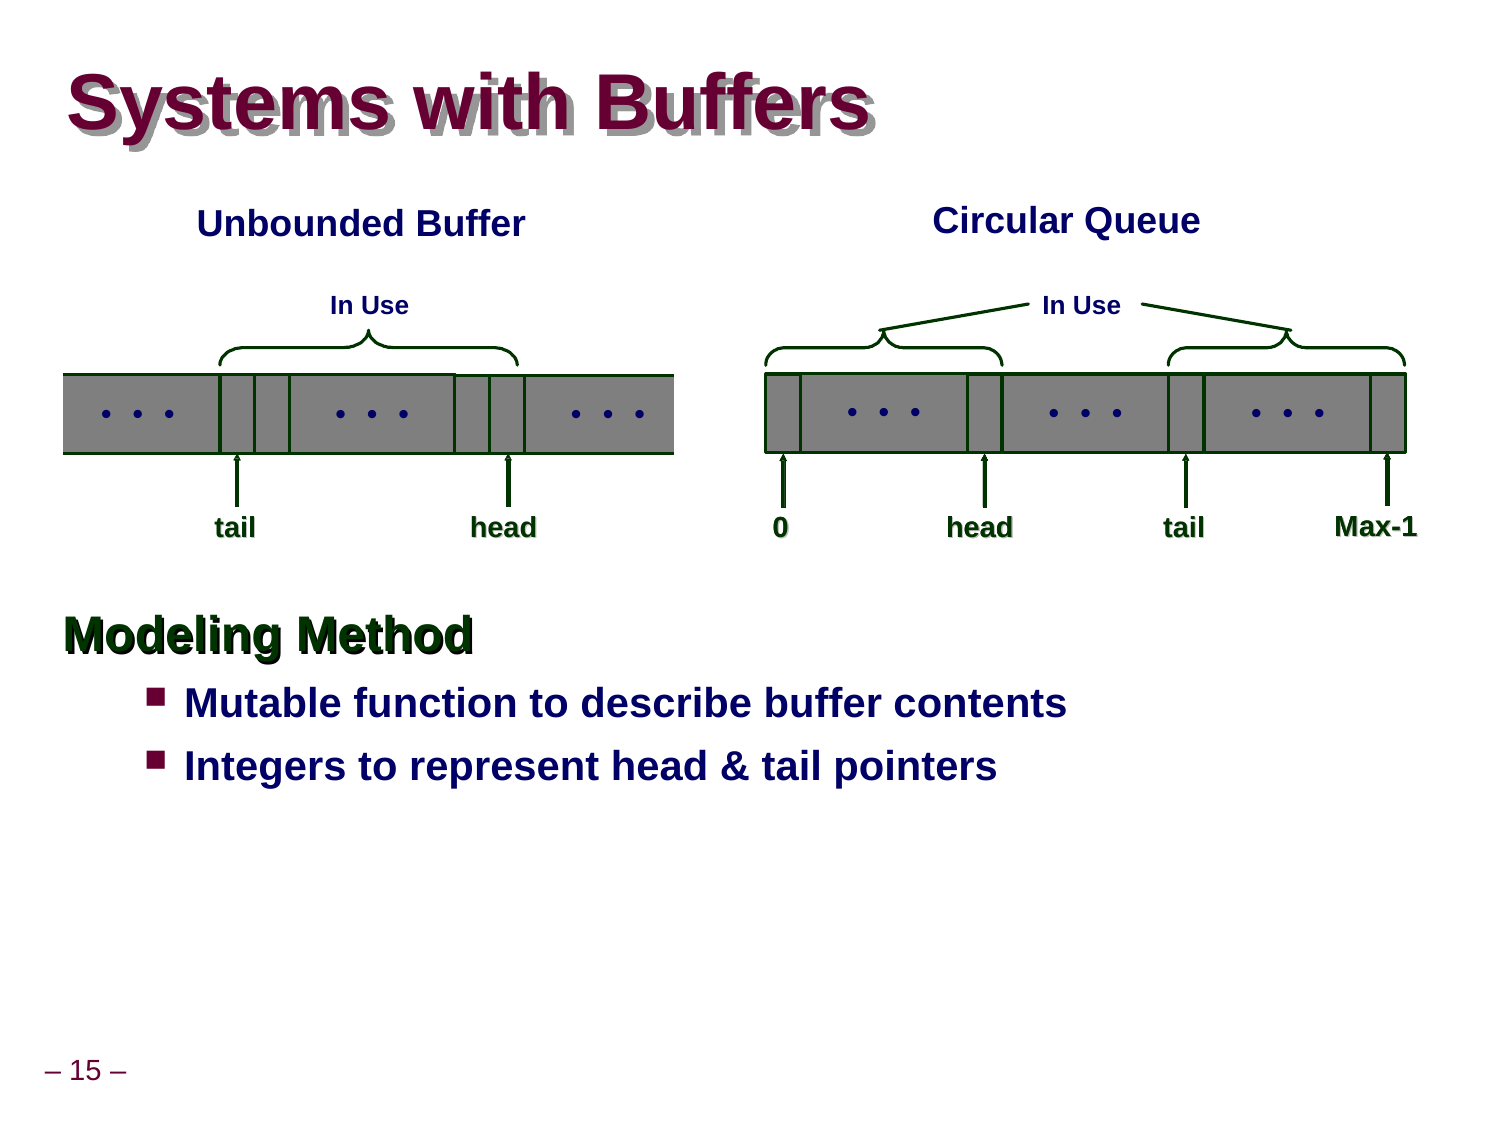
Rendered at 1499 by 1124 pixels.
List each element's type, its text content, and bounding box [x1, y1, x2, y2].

list Modeling Method Mutable function to describe buffer contents Integers to represent head & tail pointers [47, 598, 1409, 1056]
picture [764, 286, 1424, 551]
picture [36, 286, 703, 551]
text_box Circular Queue [924, 193, 1209, 250]
text_box Unbounded Buffer [189, 196, 534, 253]
title Systems with Buffers [66, 40, 1495, 169]
